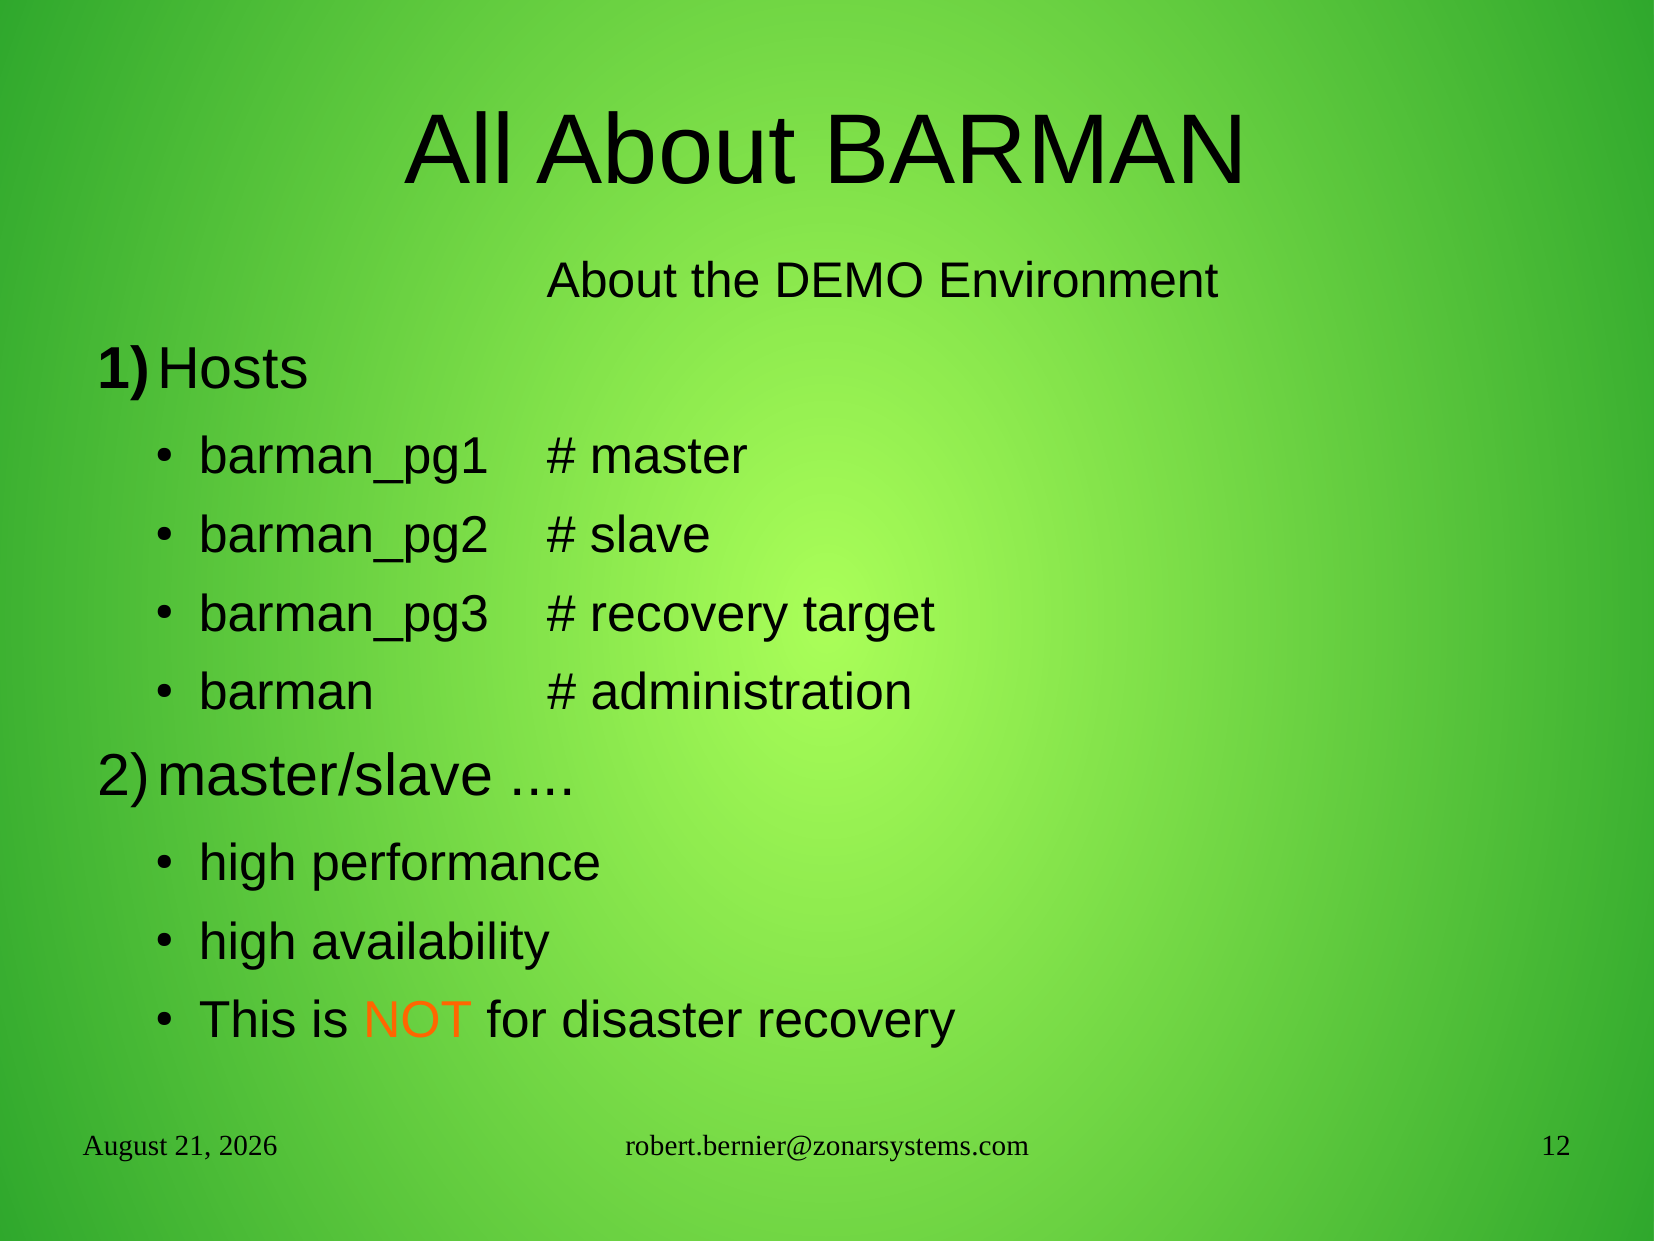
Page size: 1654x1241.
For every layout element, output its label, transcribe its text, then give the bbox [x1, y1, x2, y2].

title All About BARMAN [82, 47, 1571, 252]
list Hosts barman_pg1 # master barman_pg2 # slave barman_pg3 # recovery target barman # administration master/slave .... high performance high availability This is NOT for disaster recovery [82, 334, 1571, 1054]
title About the DEMO Environment [413, 236, 1335, 325]
